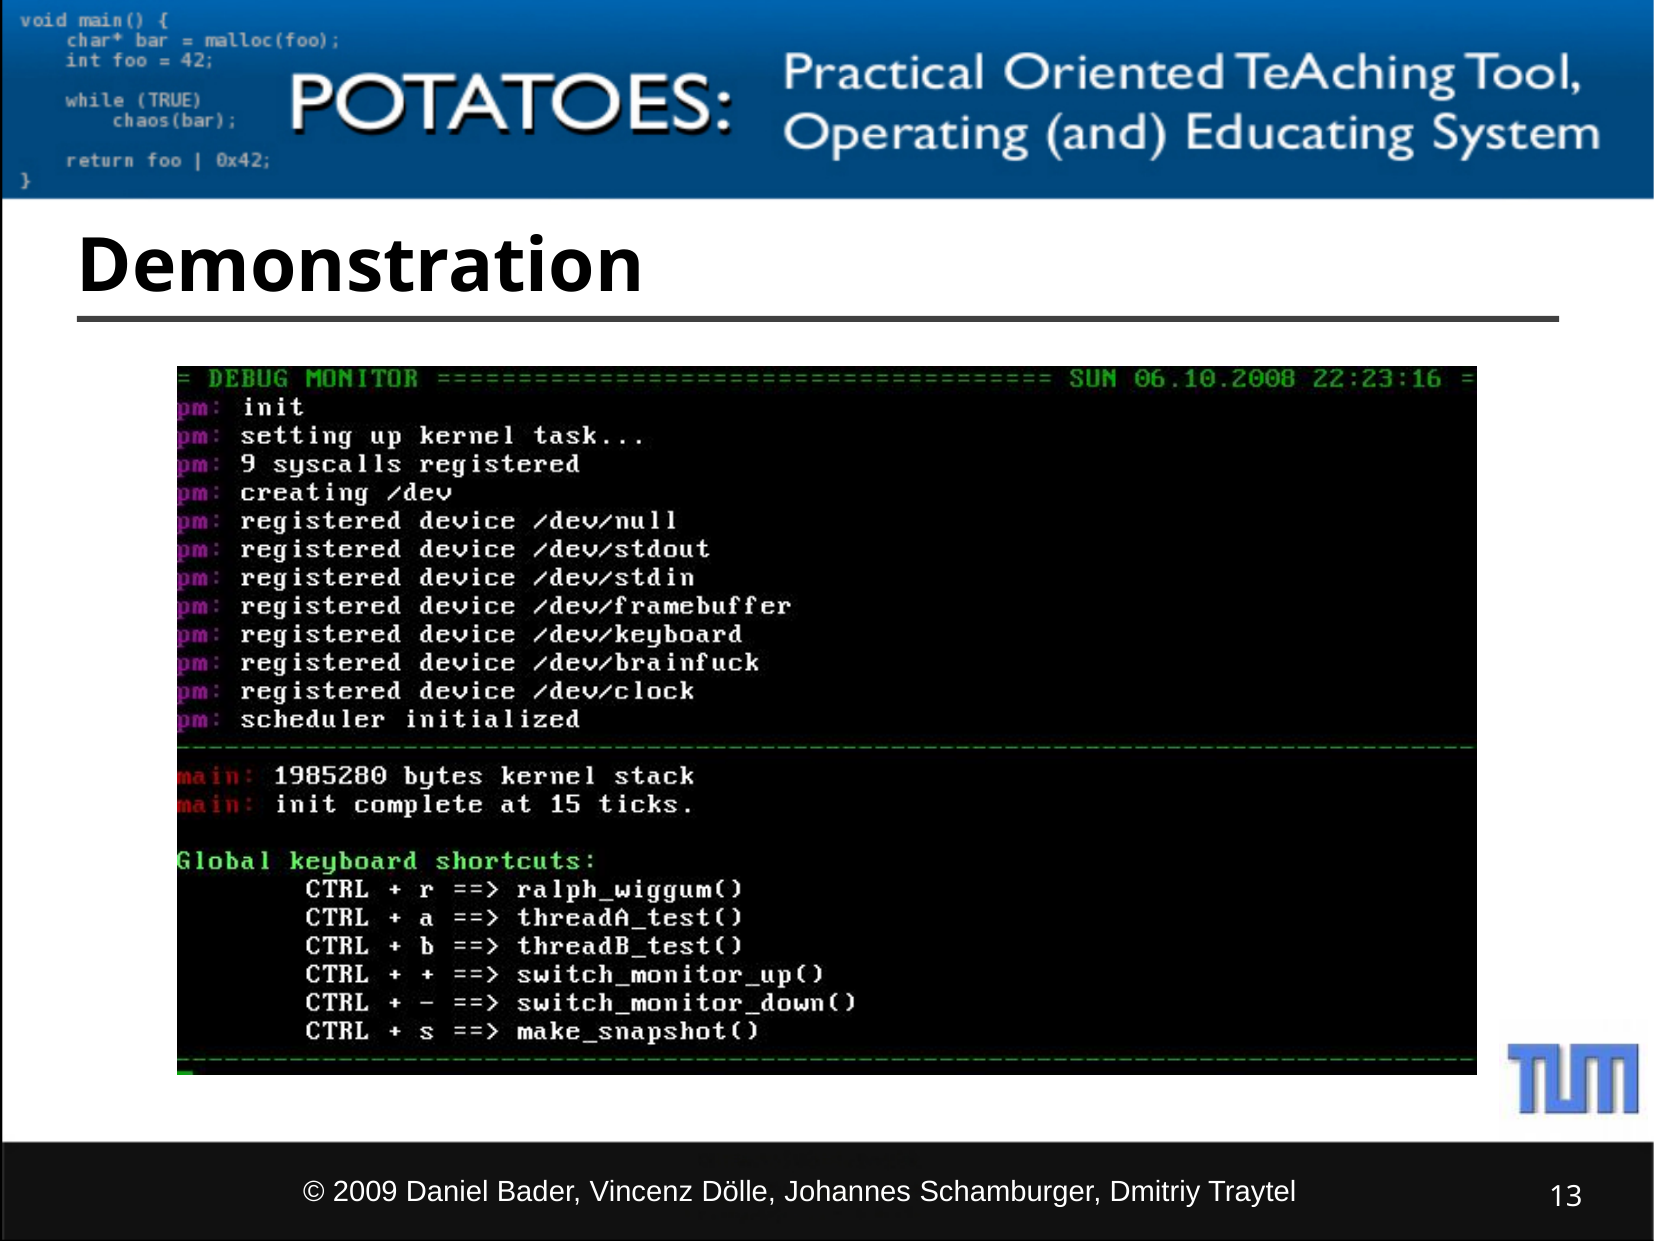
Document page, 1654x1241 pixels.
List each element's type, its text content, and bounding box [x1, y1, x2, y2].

picture [0, 0, 1654, 1241]
title Demonstration [76, 218, 1565, 308]
